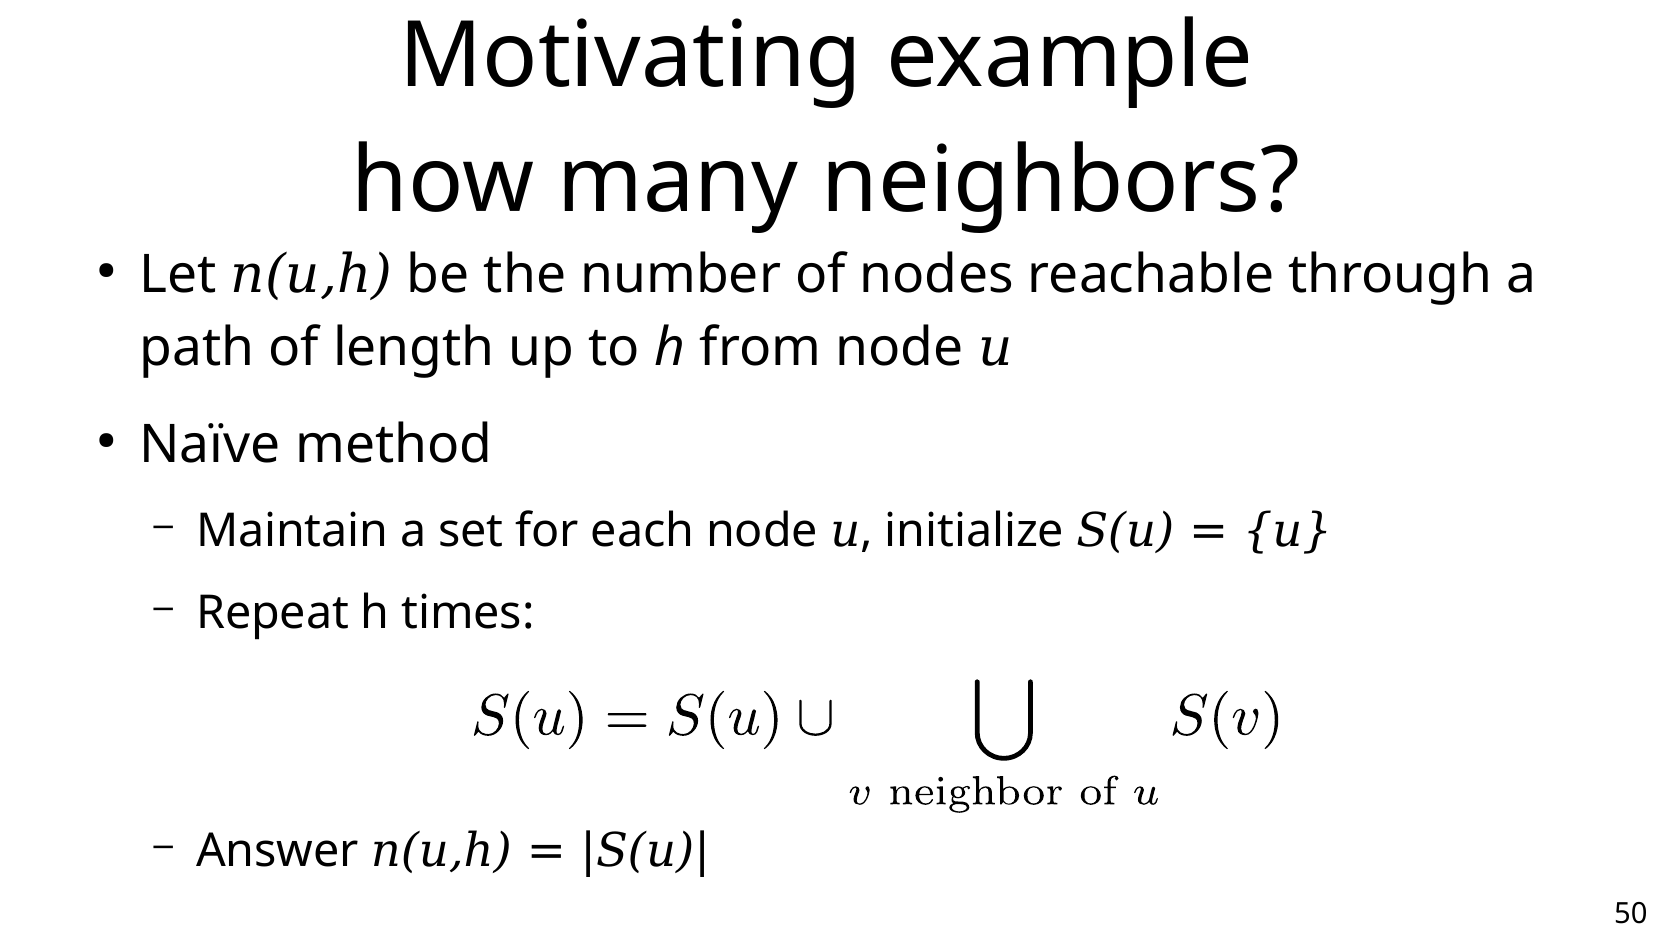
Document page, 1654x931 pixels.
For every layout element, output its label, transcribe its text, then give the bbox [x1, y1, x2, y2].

list Let n(u,h) be the number of nodes reachable through a path of length up to h from node u Naïve method Maintain a set for each node u, initialize S(u) = {u} Repeat h times: Answer n(u,h) = |S(u)| [82, 235, 1571, 881]
title Motivating example how many neighbors? [82, 1, 1571, 226]
